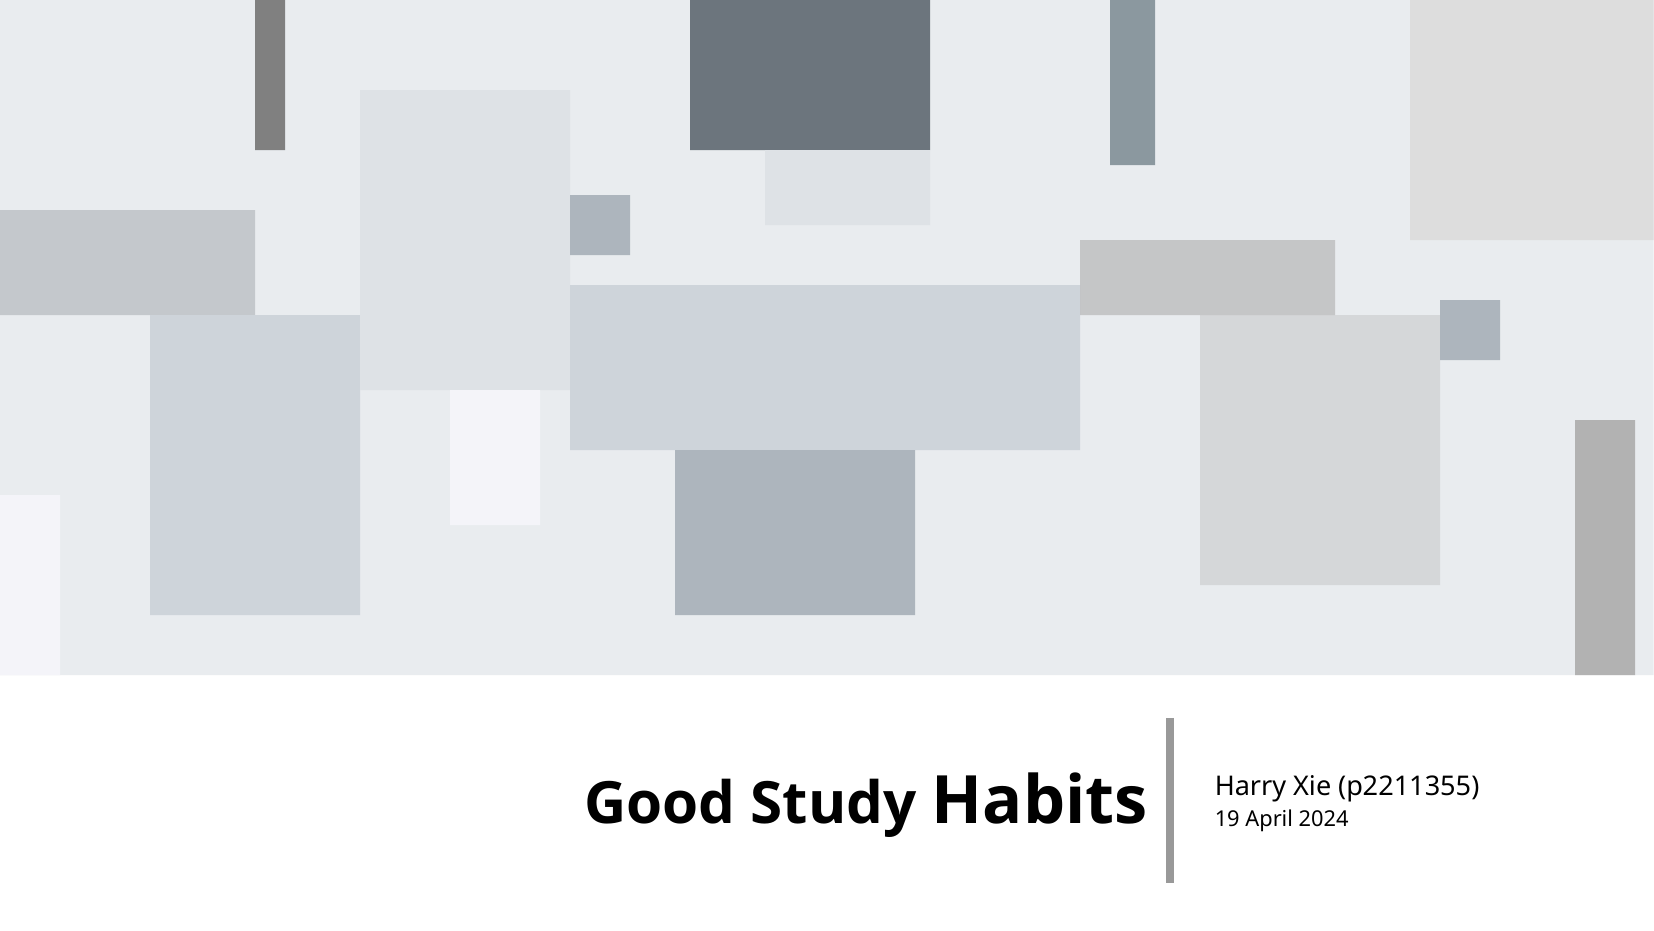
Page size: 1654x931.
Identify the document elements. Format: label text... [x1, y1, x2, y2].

text_box Harry Xie (p2211355) 19 April 2024 [1200, 759, 1591, 841]
text_box Good Study Habits [487, 744, 1163, 931]
